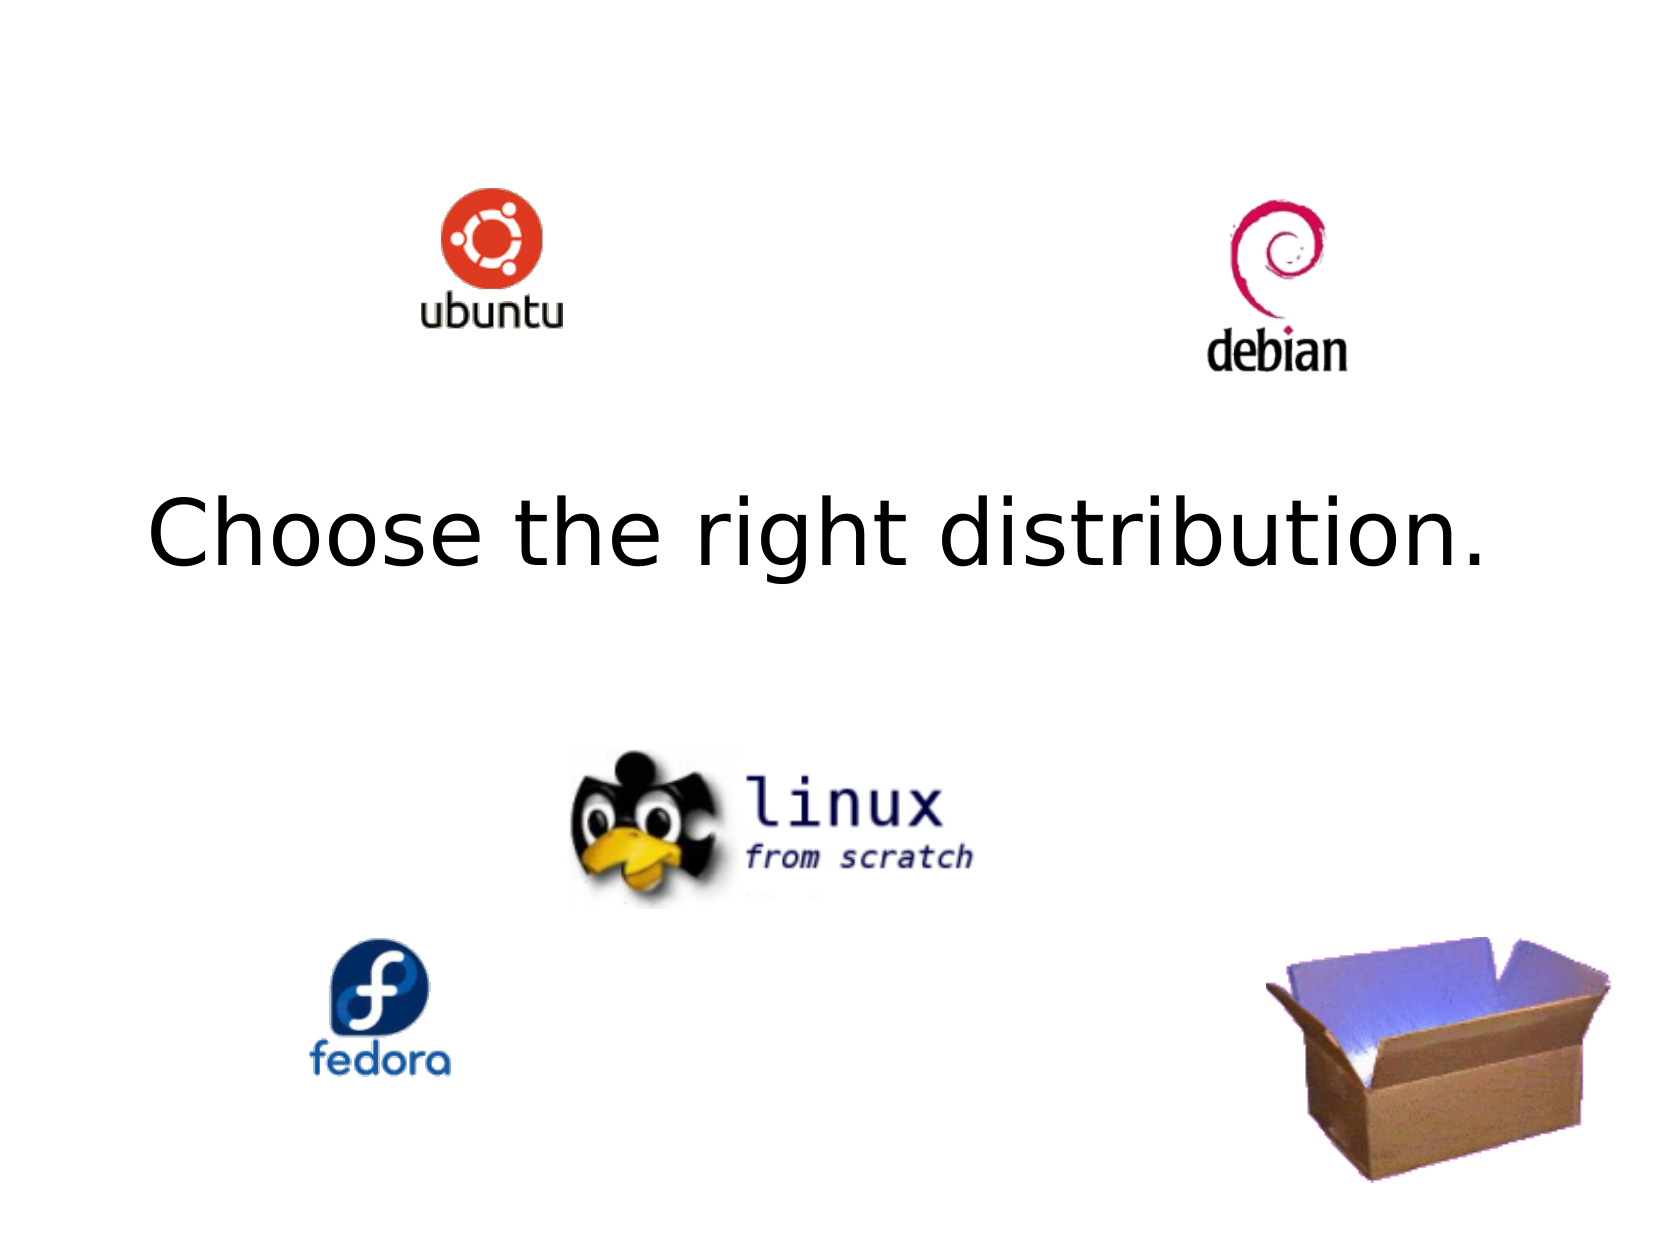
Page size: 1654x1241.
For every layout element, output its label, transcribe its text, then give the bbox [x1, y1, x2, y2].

title Choose the right distribution. [75, 430, 1563, 638]
picture [309, 937, 451, 1079]
picture [421, 187, 563, 330]
picture [1266, 937, 1613, 1183]
picture [569, 749, 976, 909]
picture [1204, 196, 1351, 376]
